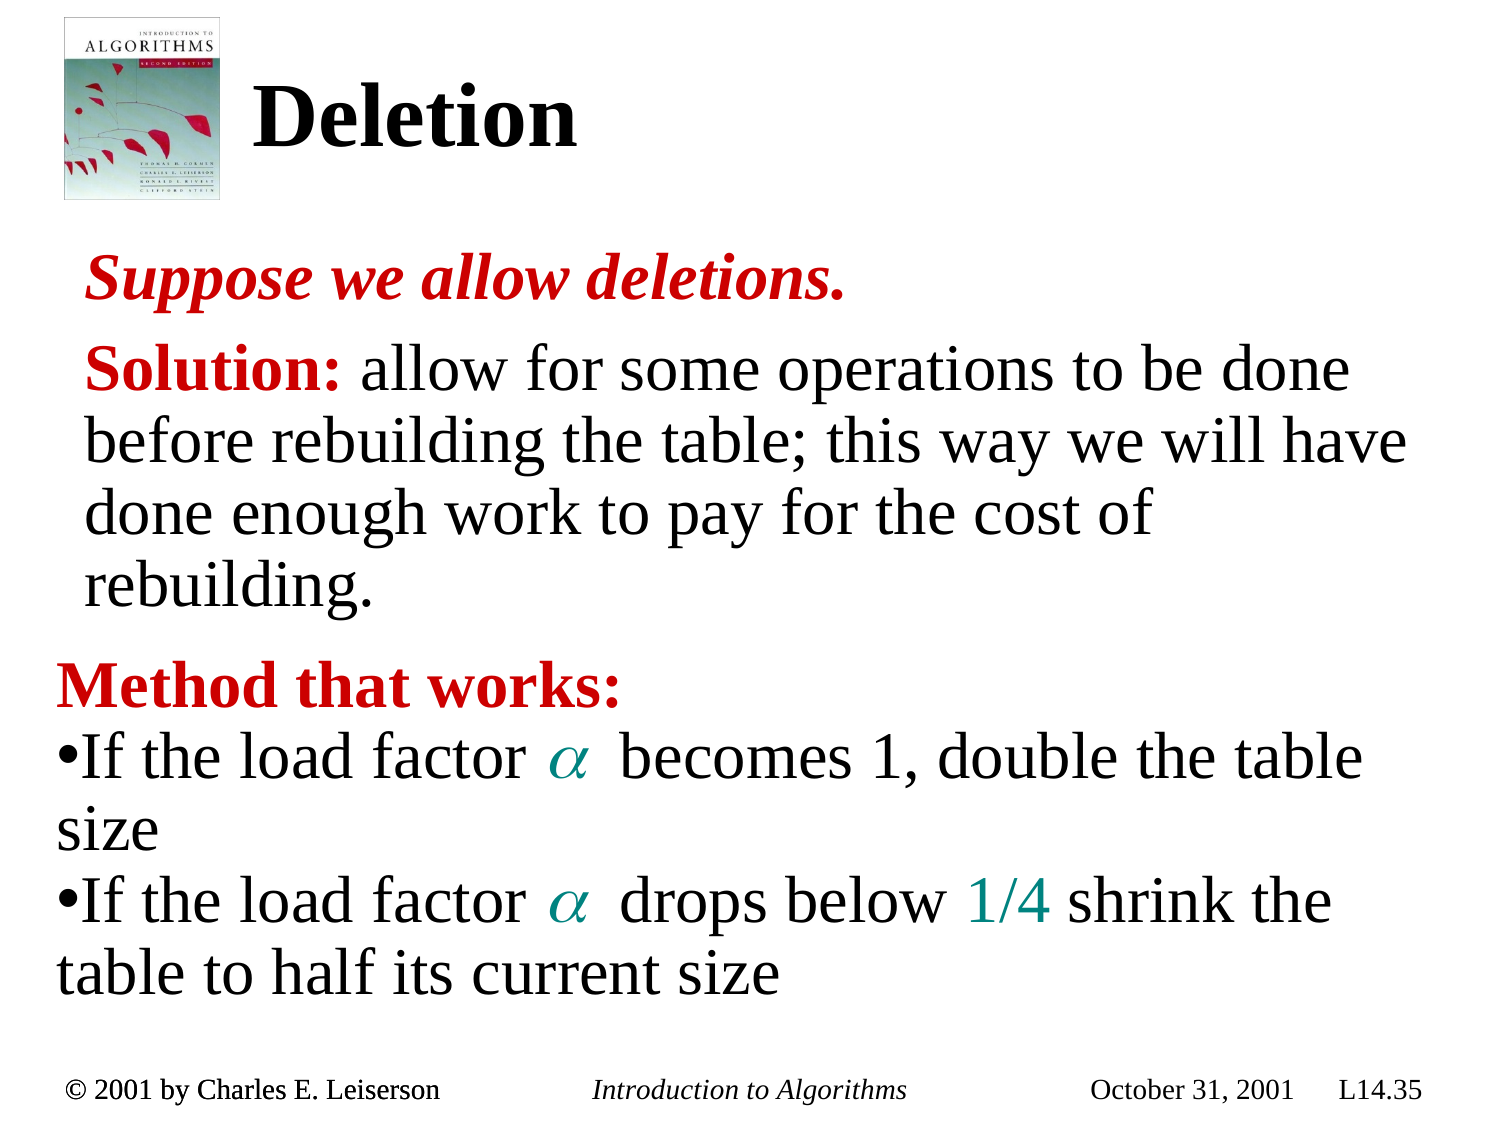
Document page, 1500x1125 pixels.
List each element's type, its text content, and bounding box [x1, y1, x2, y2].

title Deletion [237, 24, 1475, 213]
picture [64, 17, 220, 200]
text_box Solution: allow for some operations to be done before rebuilding the table; this way we will have done enough work to pay for the cost of rebuilding. [69, 325, 1433, 629]
text_box Method that works: If the load factor  becomes 1, double the table size If the load factor  drops below 1/4 shrink the table to half its current size [41, 641, 1460, 1017]
text_box Suppose we allow deletions. [69, 224, 865, 321]
text_box Introduction to Algorithms [577, 1062, 923, 1113]
text_box October 31, 2001 L14.<number> [982, 1062, 1438, 1113]
